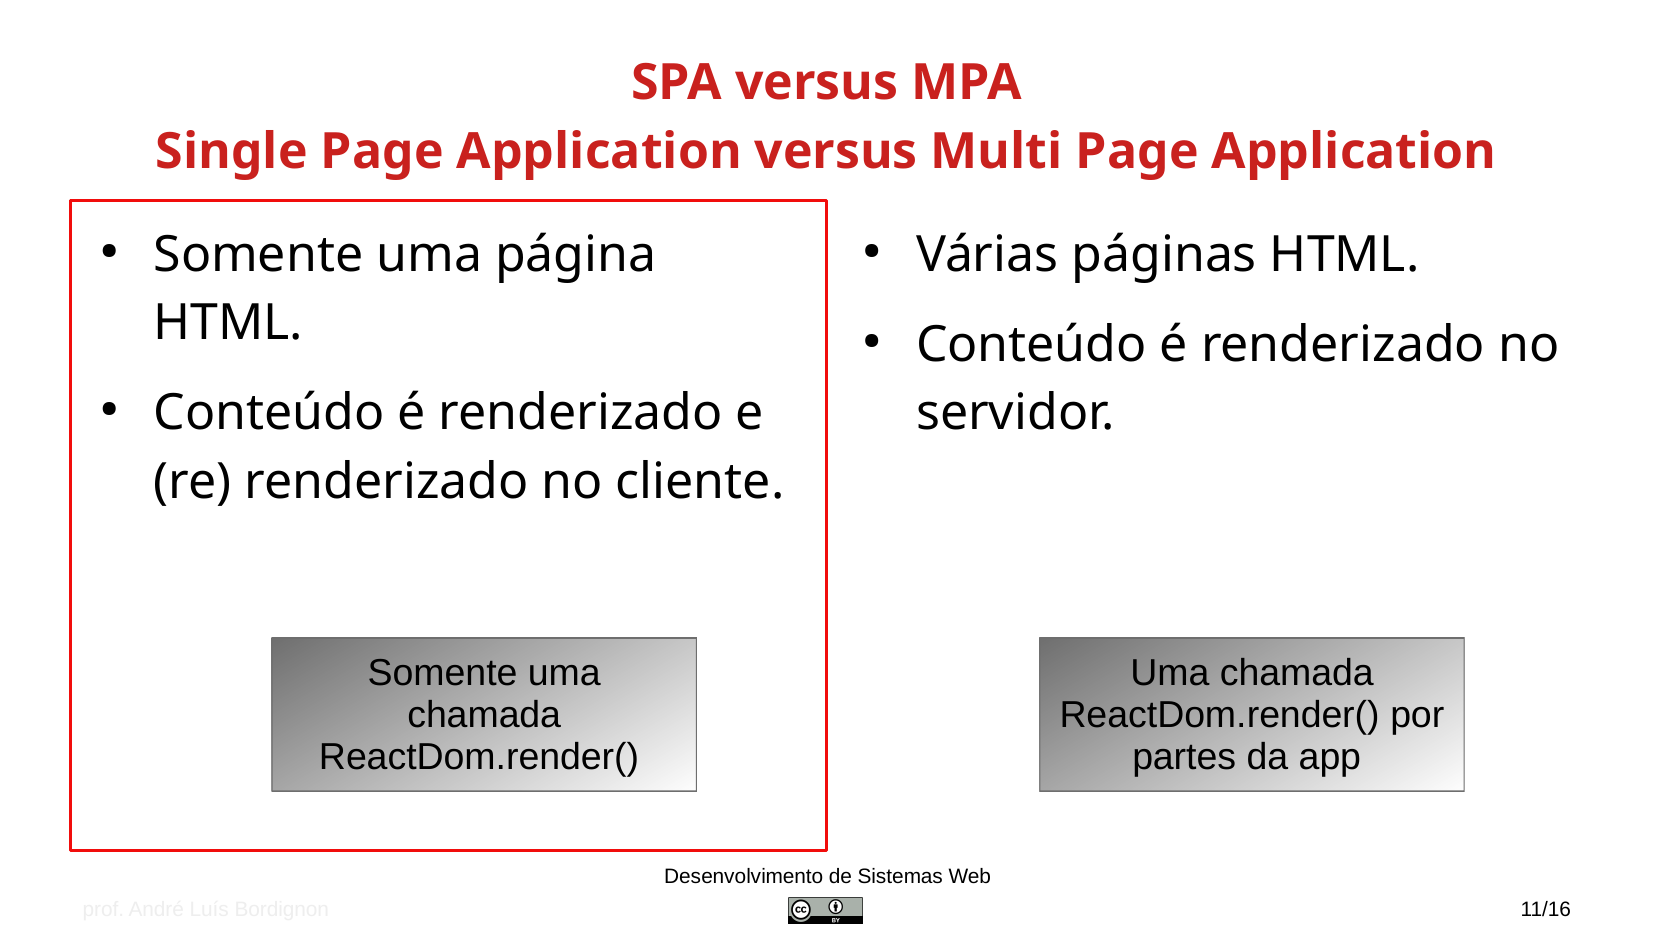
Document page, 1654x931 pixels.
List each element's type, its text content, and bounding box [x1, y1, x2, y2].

title SPA versus MPA Single Page Application versus Multi Page Application [82, 31, 1571, 198]
picture [788, 897, 863, 924]
text_box Uma chamada ReactDom.render() por partes da app [1039, 637, 1465, 792]
text_box Somente uma chamada ReactDom.render() [271, 637, 697, 792]
list Somente uma página HTML. Conteúdo é renderizado e (re) renderizado no cliente. [82, 217, 809, 827]
list Várias páginas HTML. Conteúdo é renderizado no servidor. [845, 217, 1572, 827]
